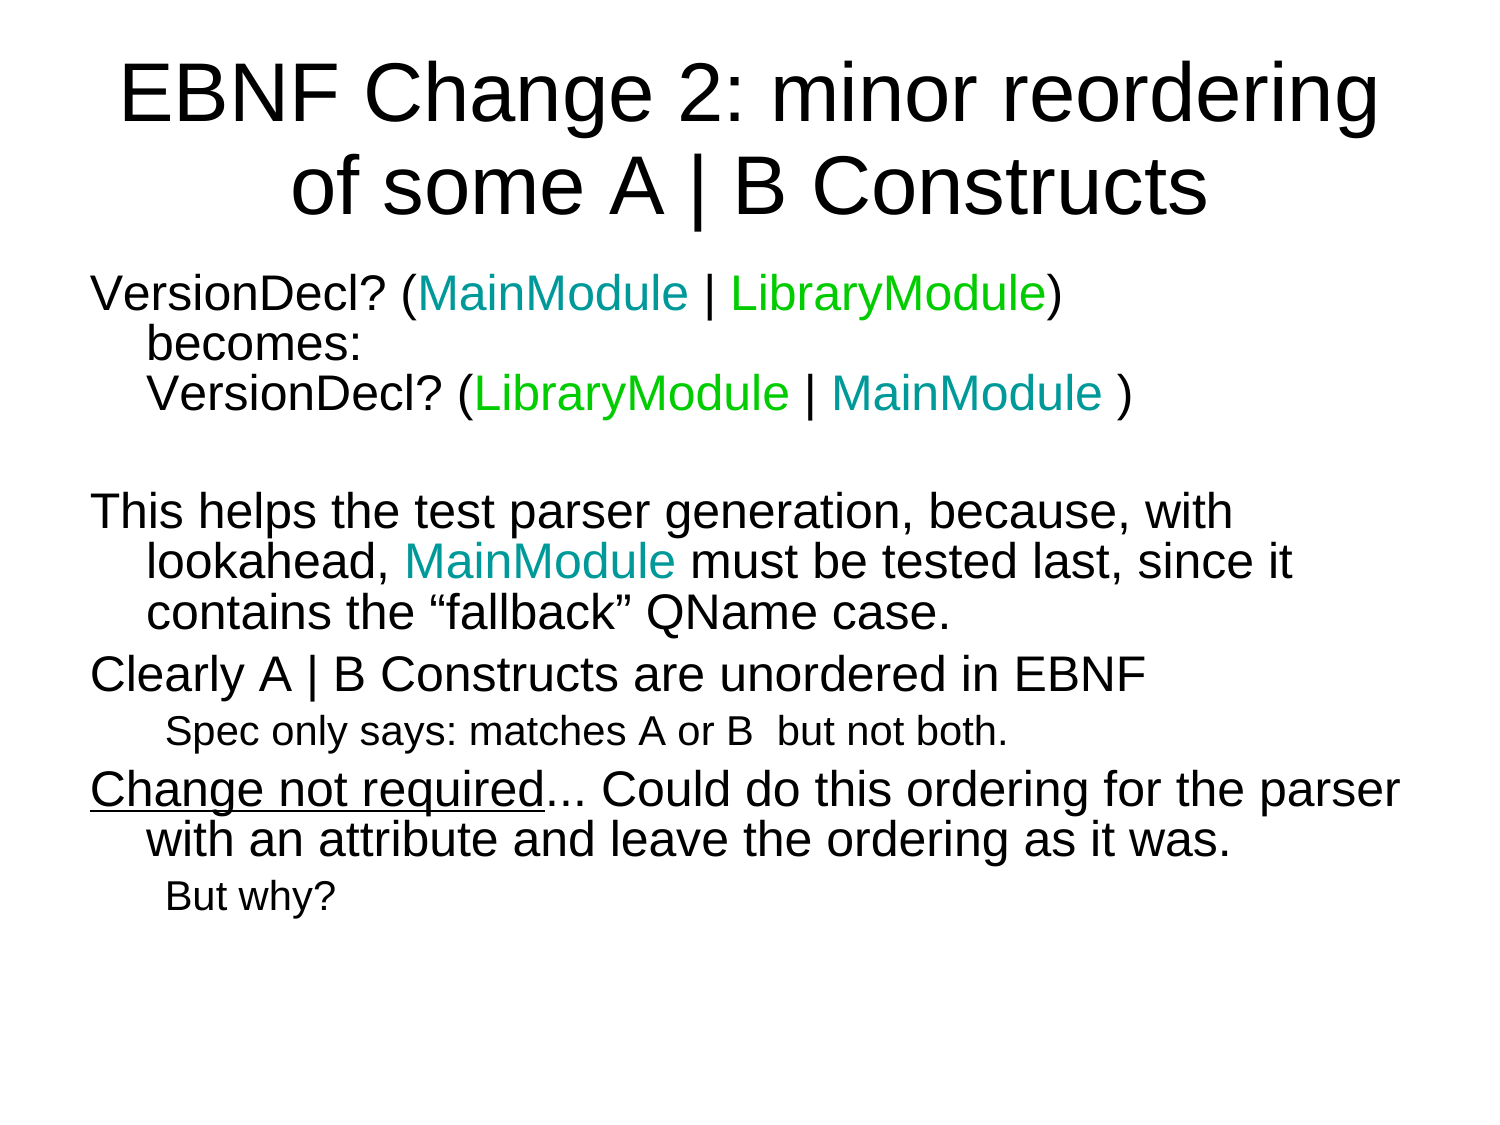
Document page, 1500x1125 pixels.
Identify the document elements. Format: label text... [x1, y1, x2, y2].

title EBNF Change 2: minor reordering of some A | B Constructs [75, 31, 1426, 247]
list VersionDecl? (MainModule | LibraryModule) becomes: VersionDecl? (LibraryModule | MainModule ) This helps the test parser generation, because, with lookahead, MainModule must be tested last, since it contains the “fallback” QName case. Clearly A | B Constructs are unordered in EBNF Spec only says: matches A or B but not both. Change not required... Could do this ordering for the parser with an attribute and leave the ordering as it was. But why? [75, 262, 1426, 1022]
